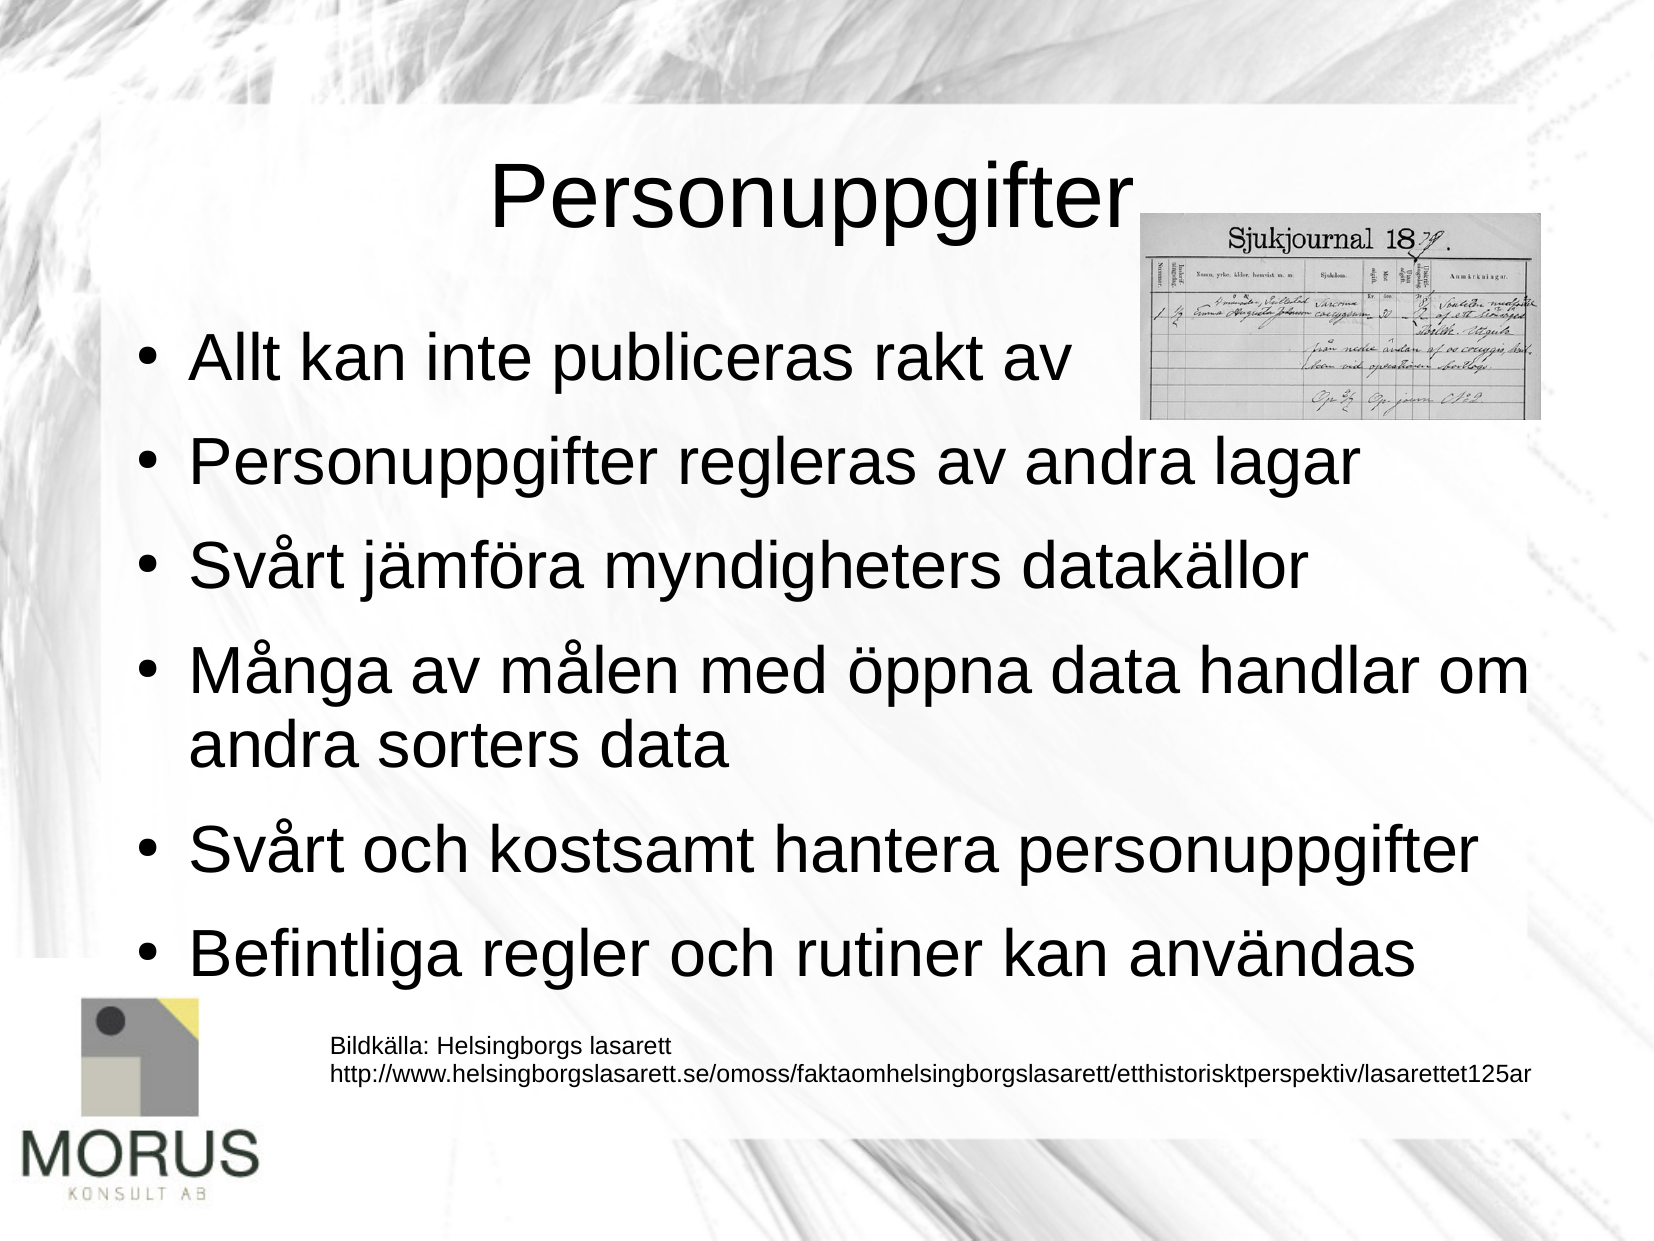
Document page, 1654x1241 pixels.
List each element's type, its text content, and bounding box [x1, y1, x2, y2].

title Personuppgifter [118, 112, 1506, 281]
text_box Bildkälla: Helsingborgs lasarett http://www.helsingborgslasarett.se/omoss/faktaomhelsingborgslasarett/etthistorisktperspektiv/lasarettet125ar [315, 1024, 1550, 1096]
list Allt kan inte publiceras rakt av Personuppgifter regleras av andra lagar Svårt jämföra myndigheters datakällor Många av målen med öppna data handlar om andra sorters data Svårt och kostsamt hantera personuppgifter Befintliga regler och rutiner kan användas [118, 319, 1571, 1040]
picture [0, 0, 1654, 1241]
